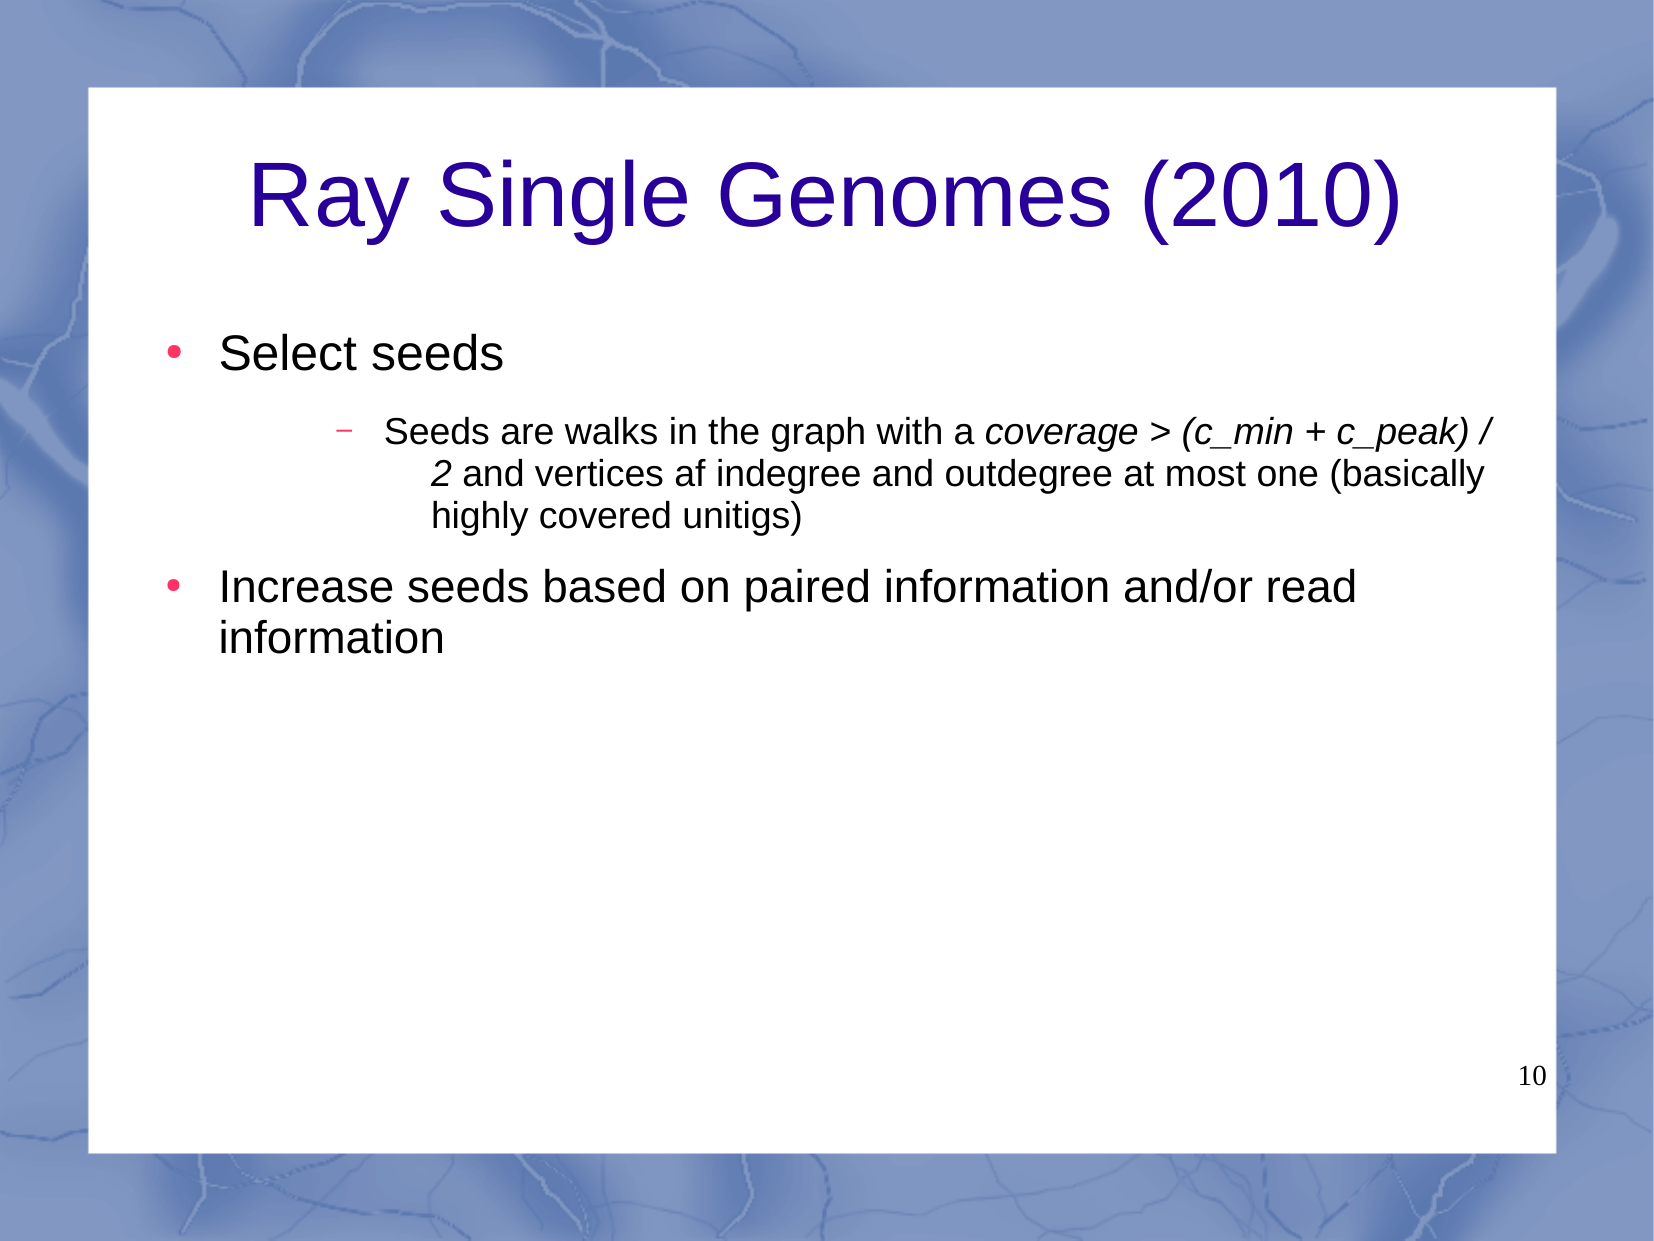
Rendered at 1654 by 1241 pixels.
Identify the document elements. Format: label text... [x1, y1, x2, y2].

list Select seeds Seeds are walks in the graph with a coverage > (c_min + c_peak) / 2 and vertices af indegree and outdegree at most one (basically highly covered unitigs) Increase seeds based on paired information and/or read information [147, 325, 1506, 1045]
picture [0, 0, 1654, 1241]
title Ray Single Genomes (2010) [118, 90, 1536, 298]
